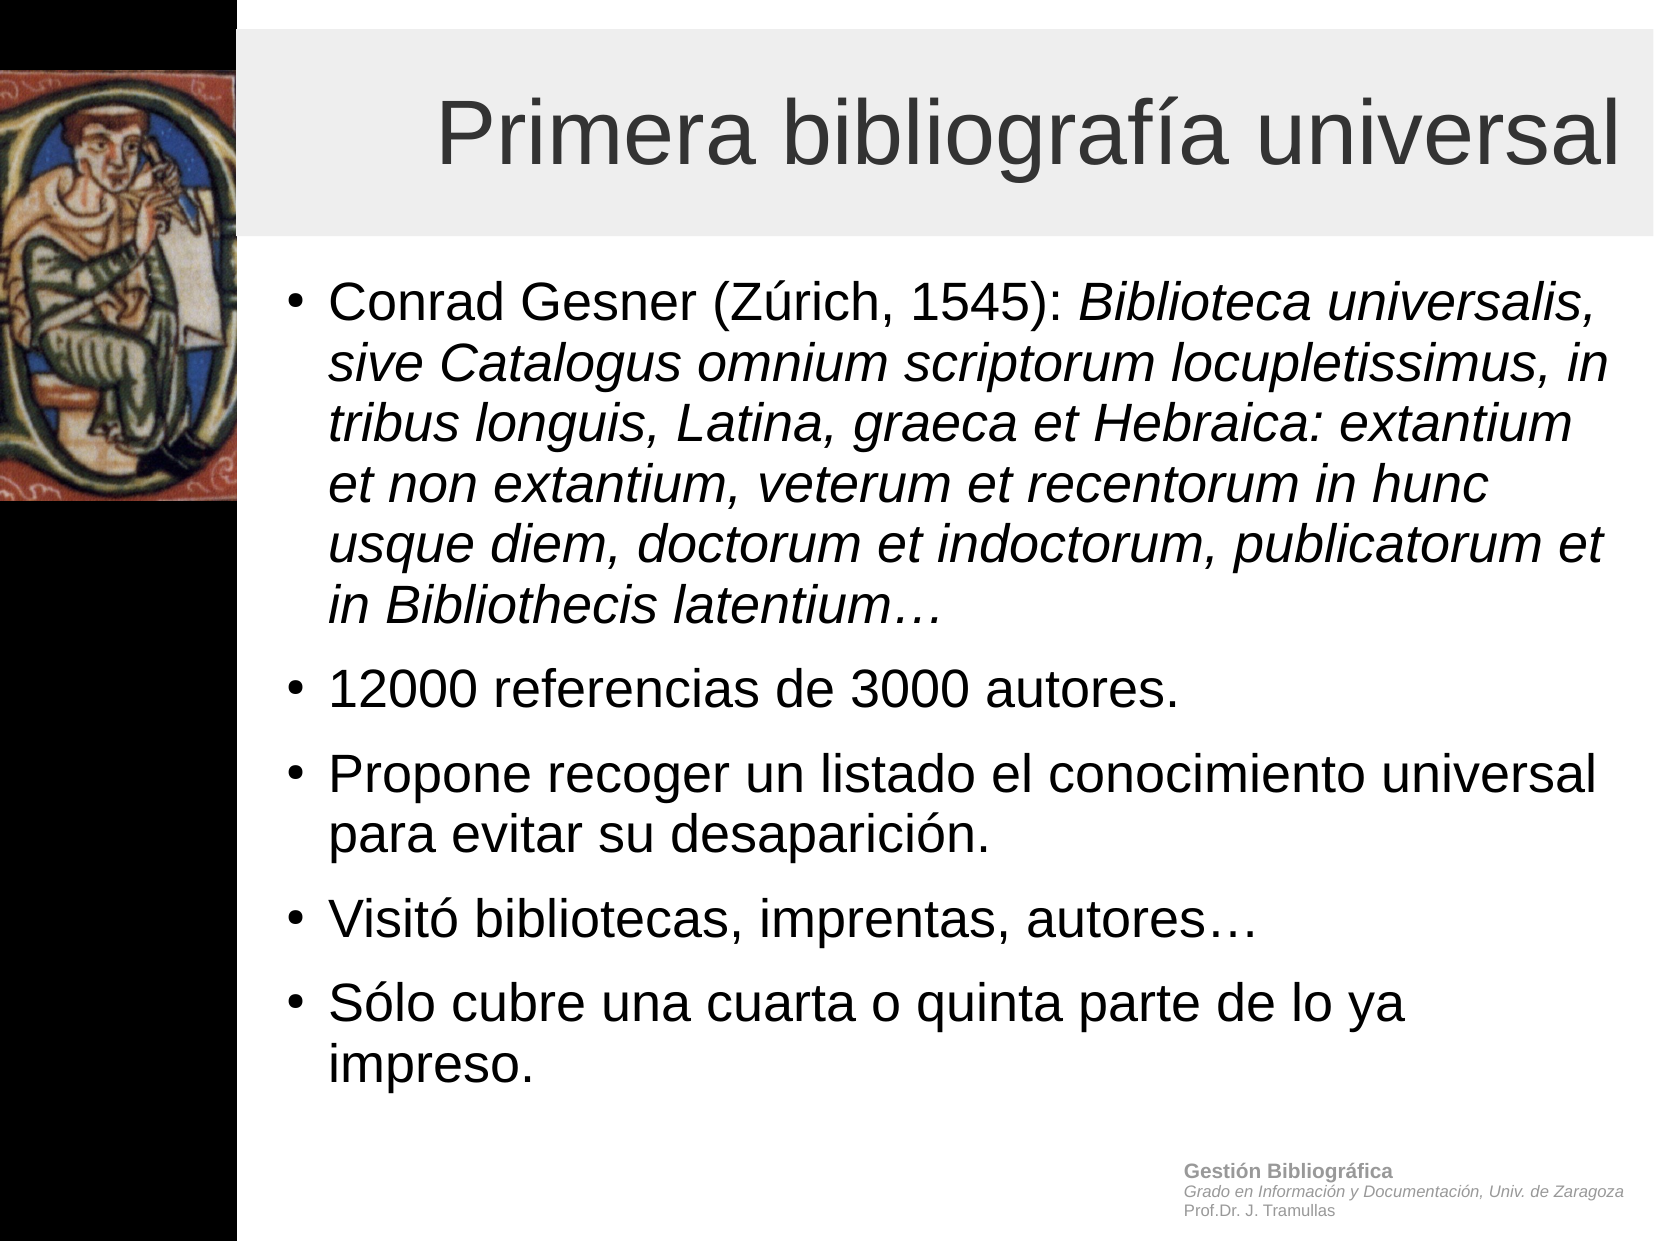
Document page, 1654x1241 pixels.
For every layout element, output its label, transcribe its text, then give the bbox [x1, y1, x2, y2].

list Conrad Gesner (Zúrich, 1545): Biblioteca universalis, sive Catalogus omnium scriptorum locupletissimus, in tribus longuis, Latina, graeca et Hebraica: extantium et non extantium, veterum et recentorum in hunc usque diem, doctorum et indoctorum, publicatorum et in Bibliothecis latentium… 12000 referencias de 3000 autores. Propone recoger un listado el conocimiento universal para evitar su desaparición. Visitó bibliotecas, imprentas, autores… Sólo cubre una cuarta o quinta parte de lo ya impreso. [271, 271, 1619, 1134]
picture [0, 70, 237, 501]
title Primera bibliografía universal [236, 29, 1654, 237]
